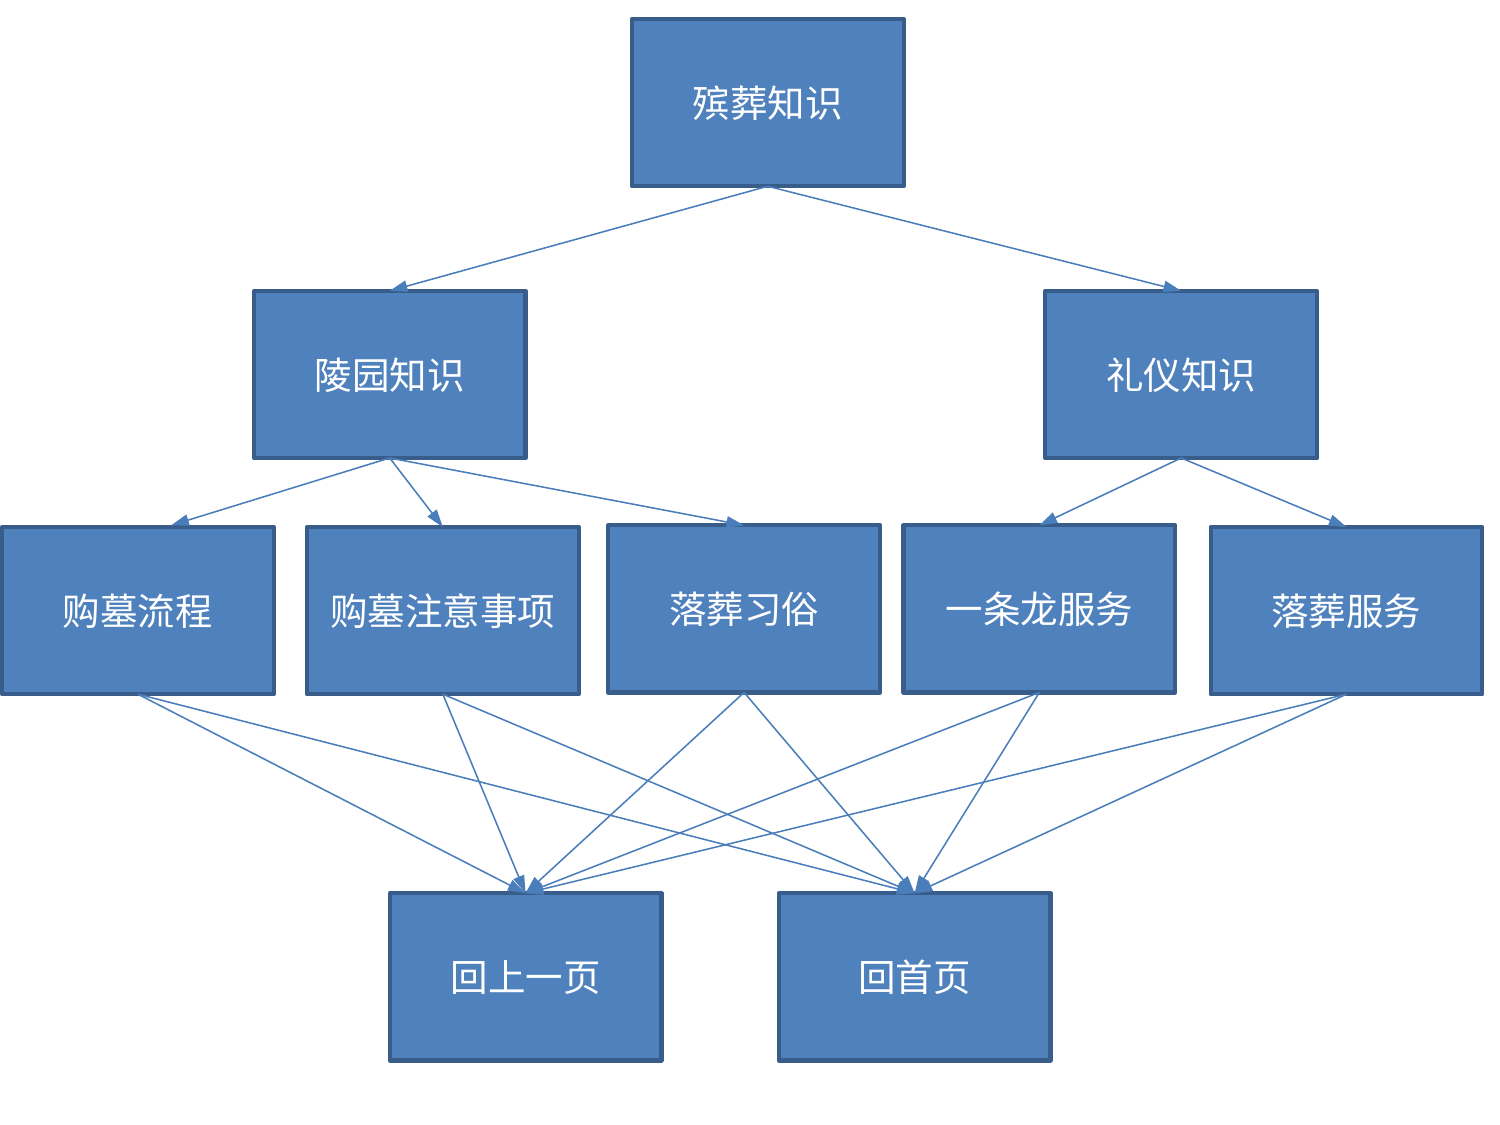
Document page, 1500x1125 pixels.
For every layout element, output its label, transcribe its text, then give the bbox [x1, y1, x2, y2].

text_box 购墓流程 [2, 527, 274, 694]
text_box 回首页 [779, 893, 1051, 1060]
text_box 回上一页 [390, 893, 661, 1060]
text_box 陵园知识 [254, 291, 526, 458]
text_box 落葬服务 [1211, 527, 1482, 694]
text_box 一条龙服务 [904, 525, 1175, 692]
text_box 落葬习俗 [608, 525, 880, 692]
text_box 礼仪知识 [1045, 291, 1317, 458]
text_box 殡葬知识 [632, 19, 904, 186]
text_box 购墓注意事项 [307, 527, 579, 694]
